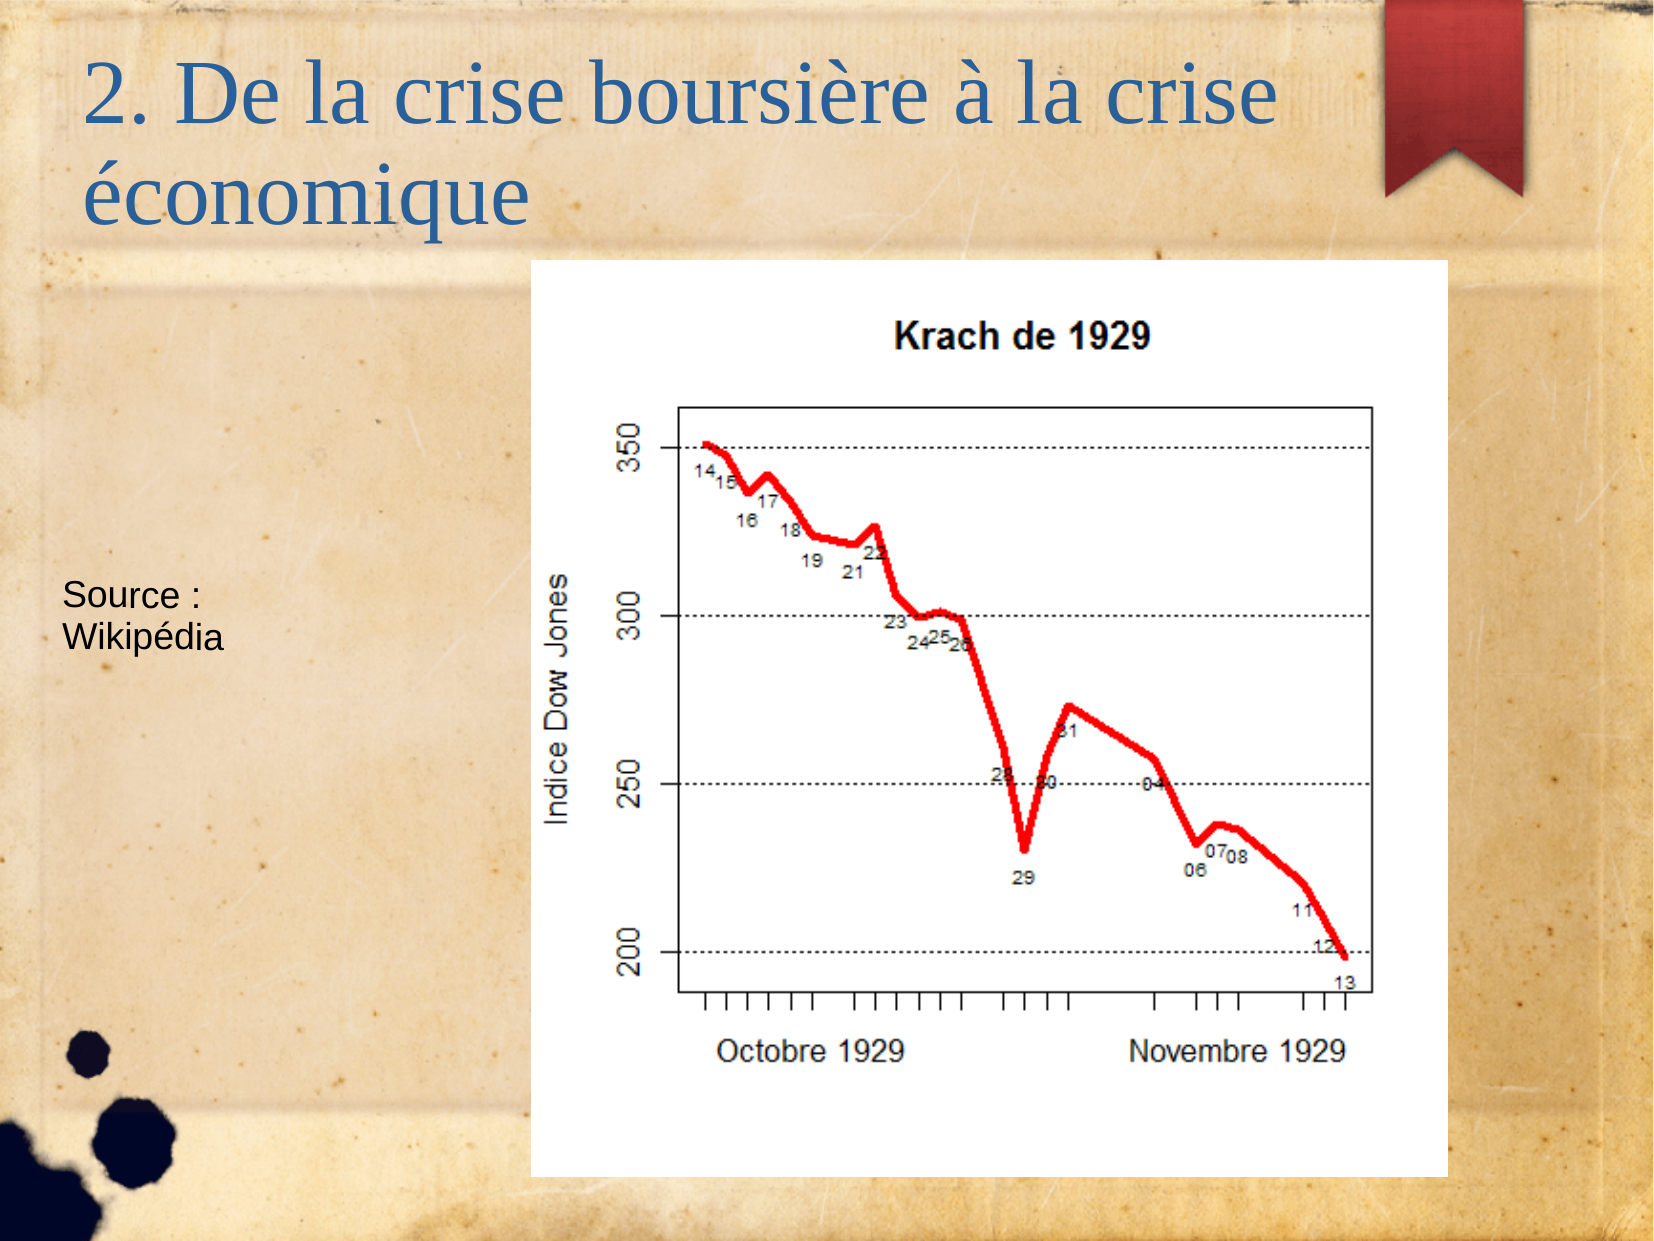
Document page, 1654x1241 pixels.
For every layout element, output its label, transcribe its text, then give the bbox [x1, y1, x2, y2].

text_box Source : Wikipédia [47, 566, 249, 685]
title 2. De la crise boursière à la crise économique [82, 41, 1347, 245]
picture [0, 0, 1654, 1241]
